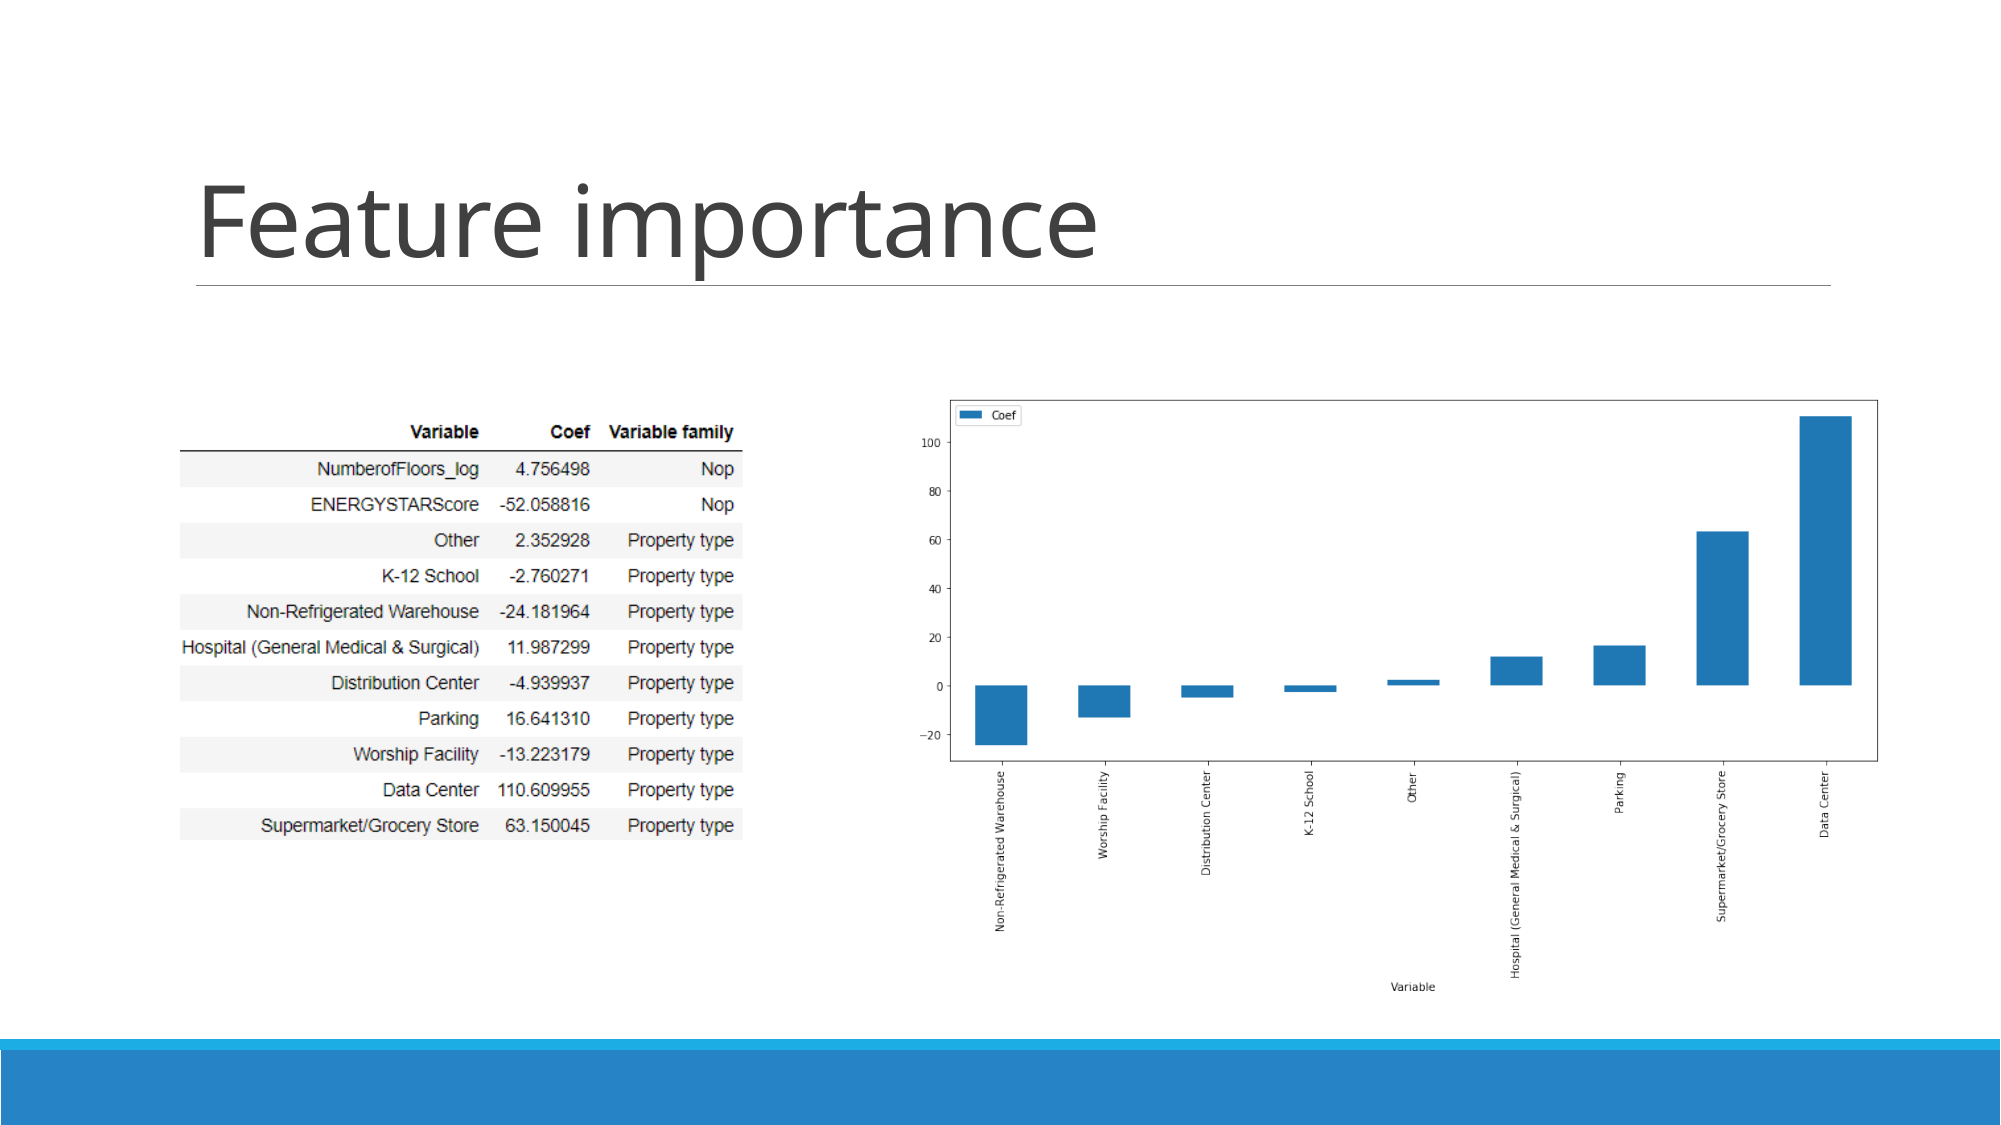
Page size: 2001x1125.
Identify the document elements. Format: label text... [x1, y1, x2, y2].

picture [911, 393, 1885, 1000]
title Feature importance [180, 47, 1831, 286]
picture [180, 412, 744, 841]
